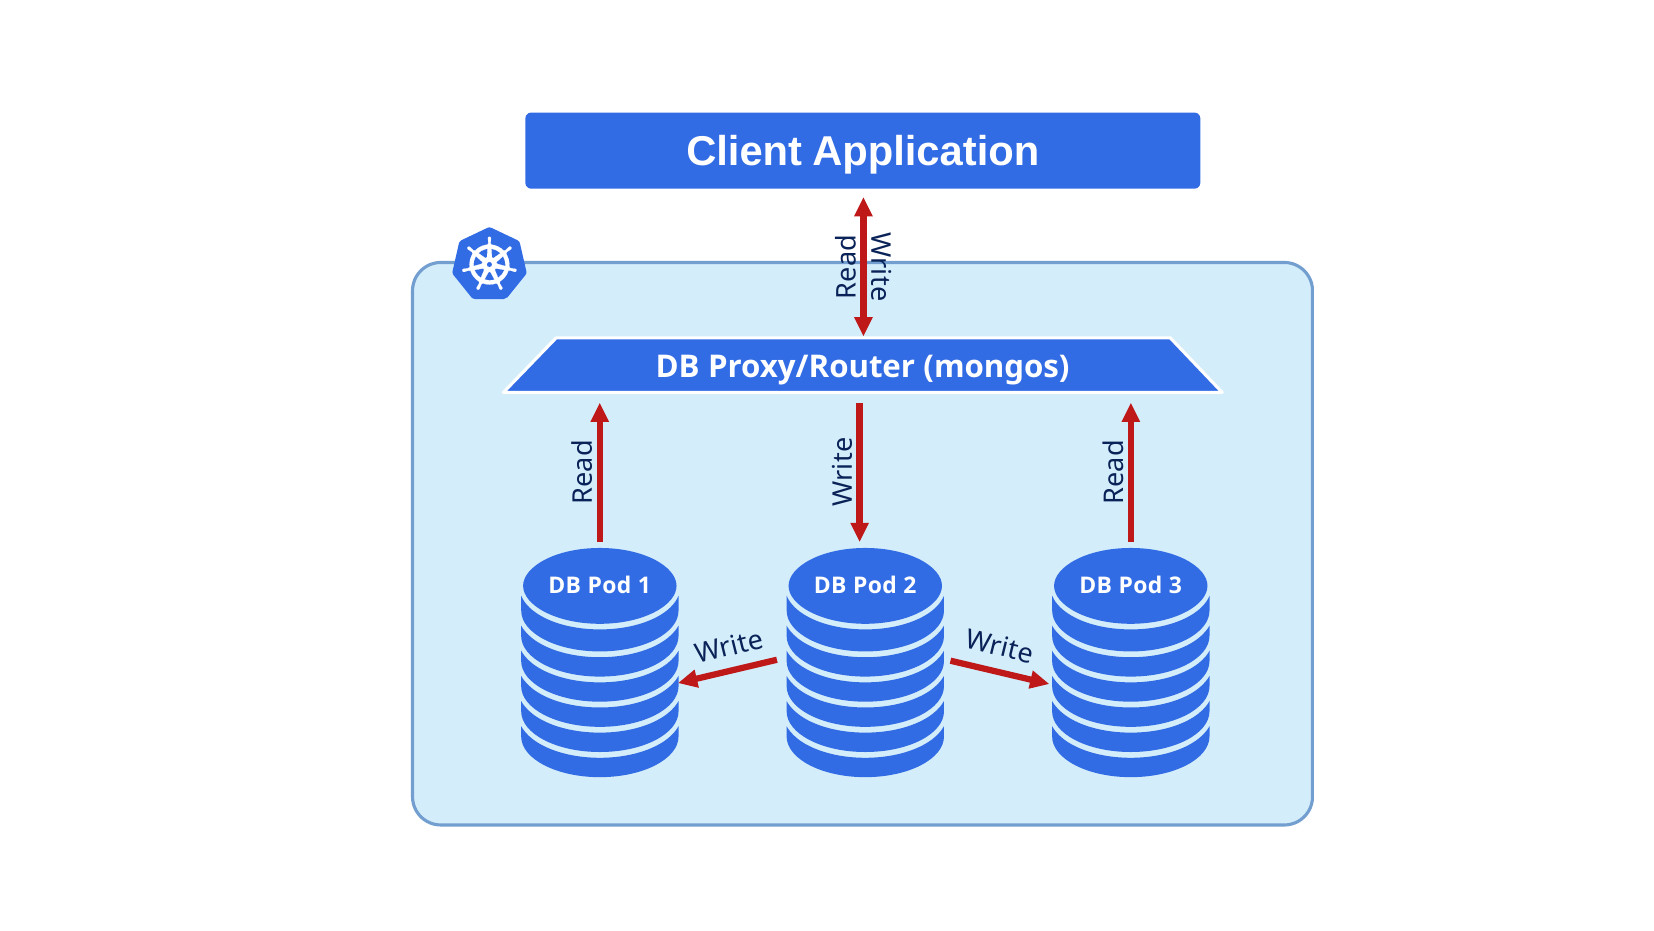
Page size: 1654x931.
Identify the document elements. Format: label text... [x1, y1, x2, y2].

text_box Read [820, 226, 857, 308]
text_box [394, 94, 1333, 845]
text_box DB Pod 2 [805, 562, 926, 607]
text_box Write [816, 429, 866, 516]
text_box DB Pod 3 [1070, 562, 1191, 607]
text_box Read [556, 431, 606, 514]
text_box Write [680, 610, 776, 680]
text_box DB Proxy/Router (mongos) [503, 337, 1223, 393]
text_box Write [952, 610, 1048, 679]
text_box Client Application [525, 112, 1201, 189]
text_box DB Pod 1 [539, 562, 660, 607]
text_box Write [857, 223, 907, 310]
text_box Read [1087, 431, 1137, 514]
picture [450, 225, 530, 302]
